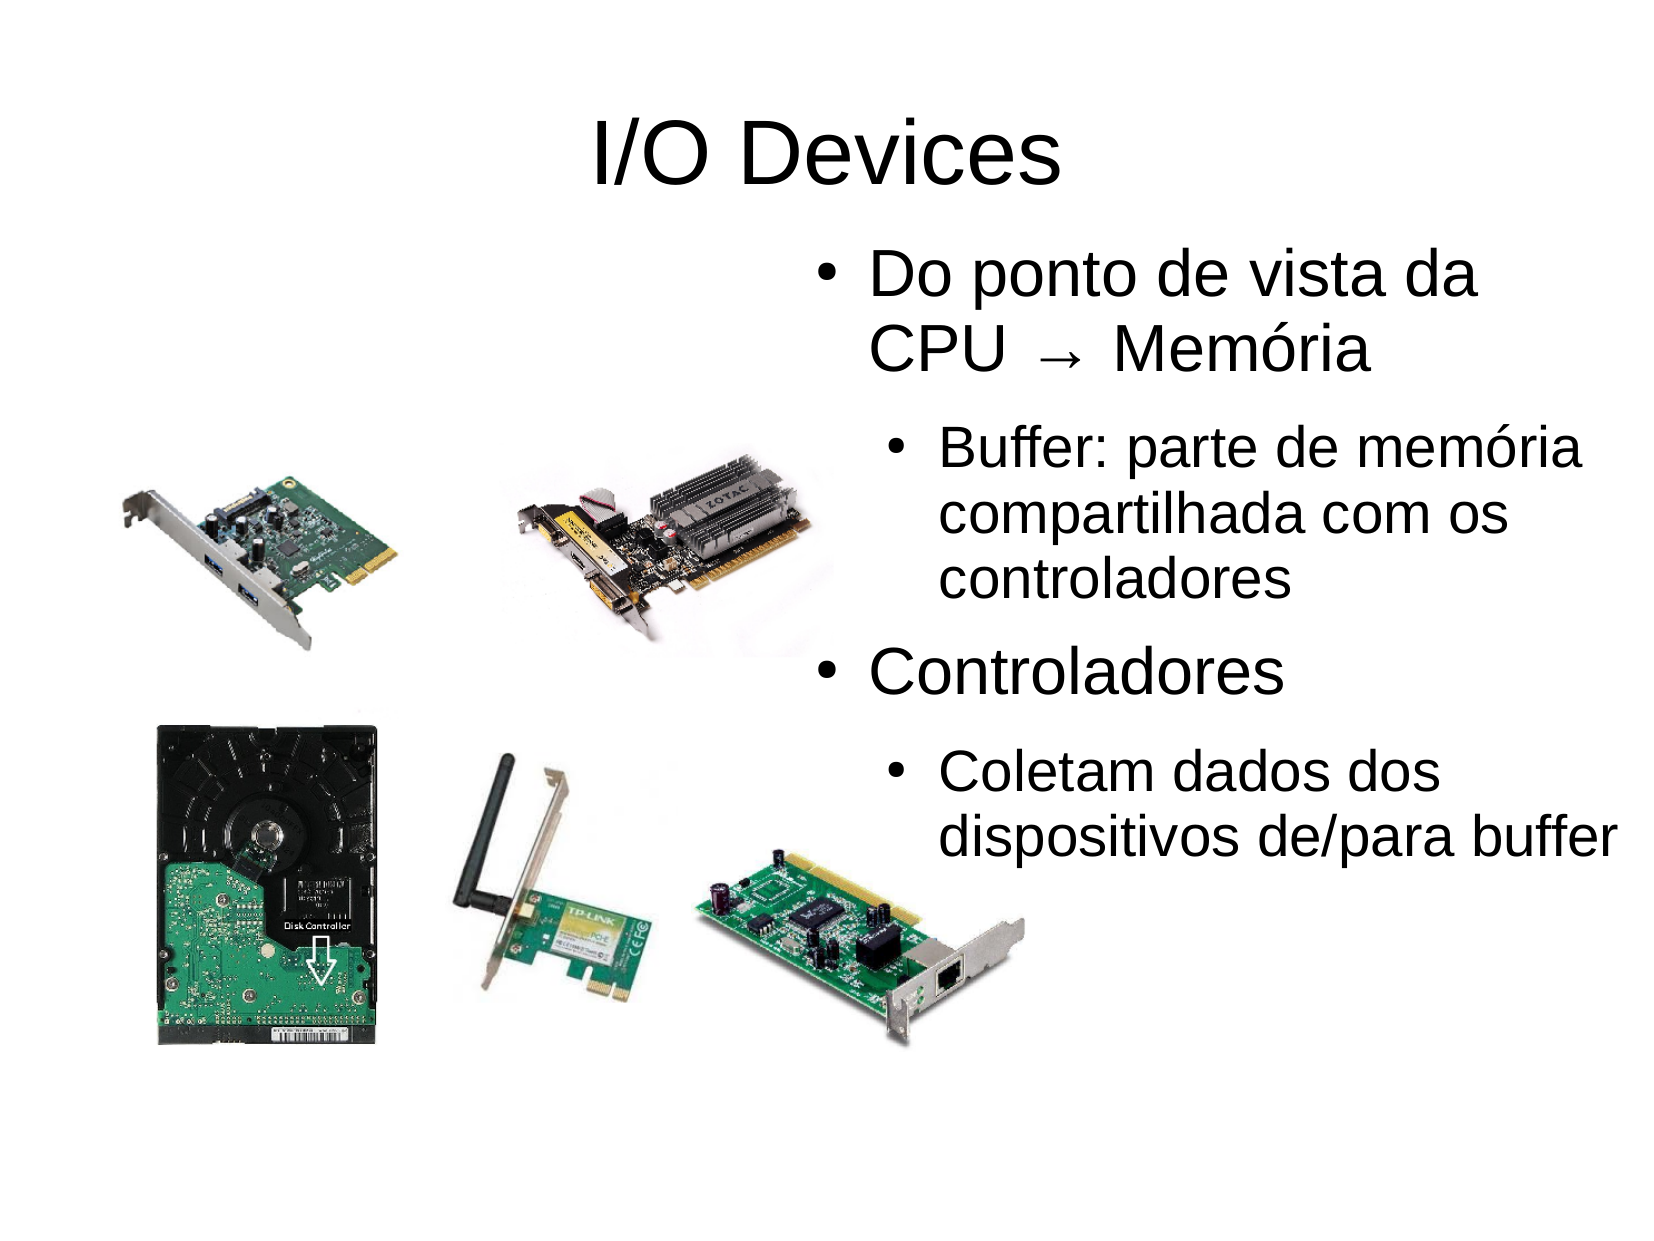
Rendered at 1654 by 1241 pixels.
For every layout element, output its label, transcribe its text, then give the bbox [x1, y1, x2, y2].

title I/O Devices [82, 49, 1571, 257]
picture [70, 442, 797, 1074]
list Do ponto de vista da CPU → Memória Buffer: parte de memória compartilhada com os controladores Controladores Coletam dados dos dispositivos de/para buffer [797, 236, 1630, 1105]
